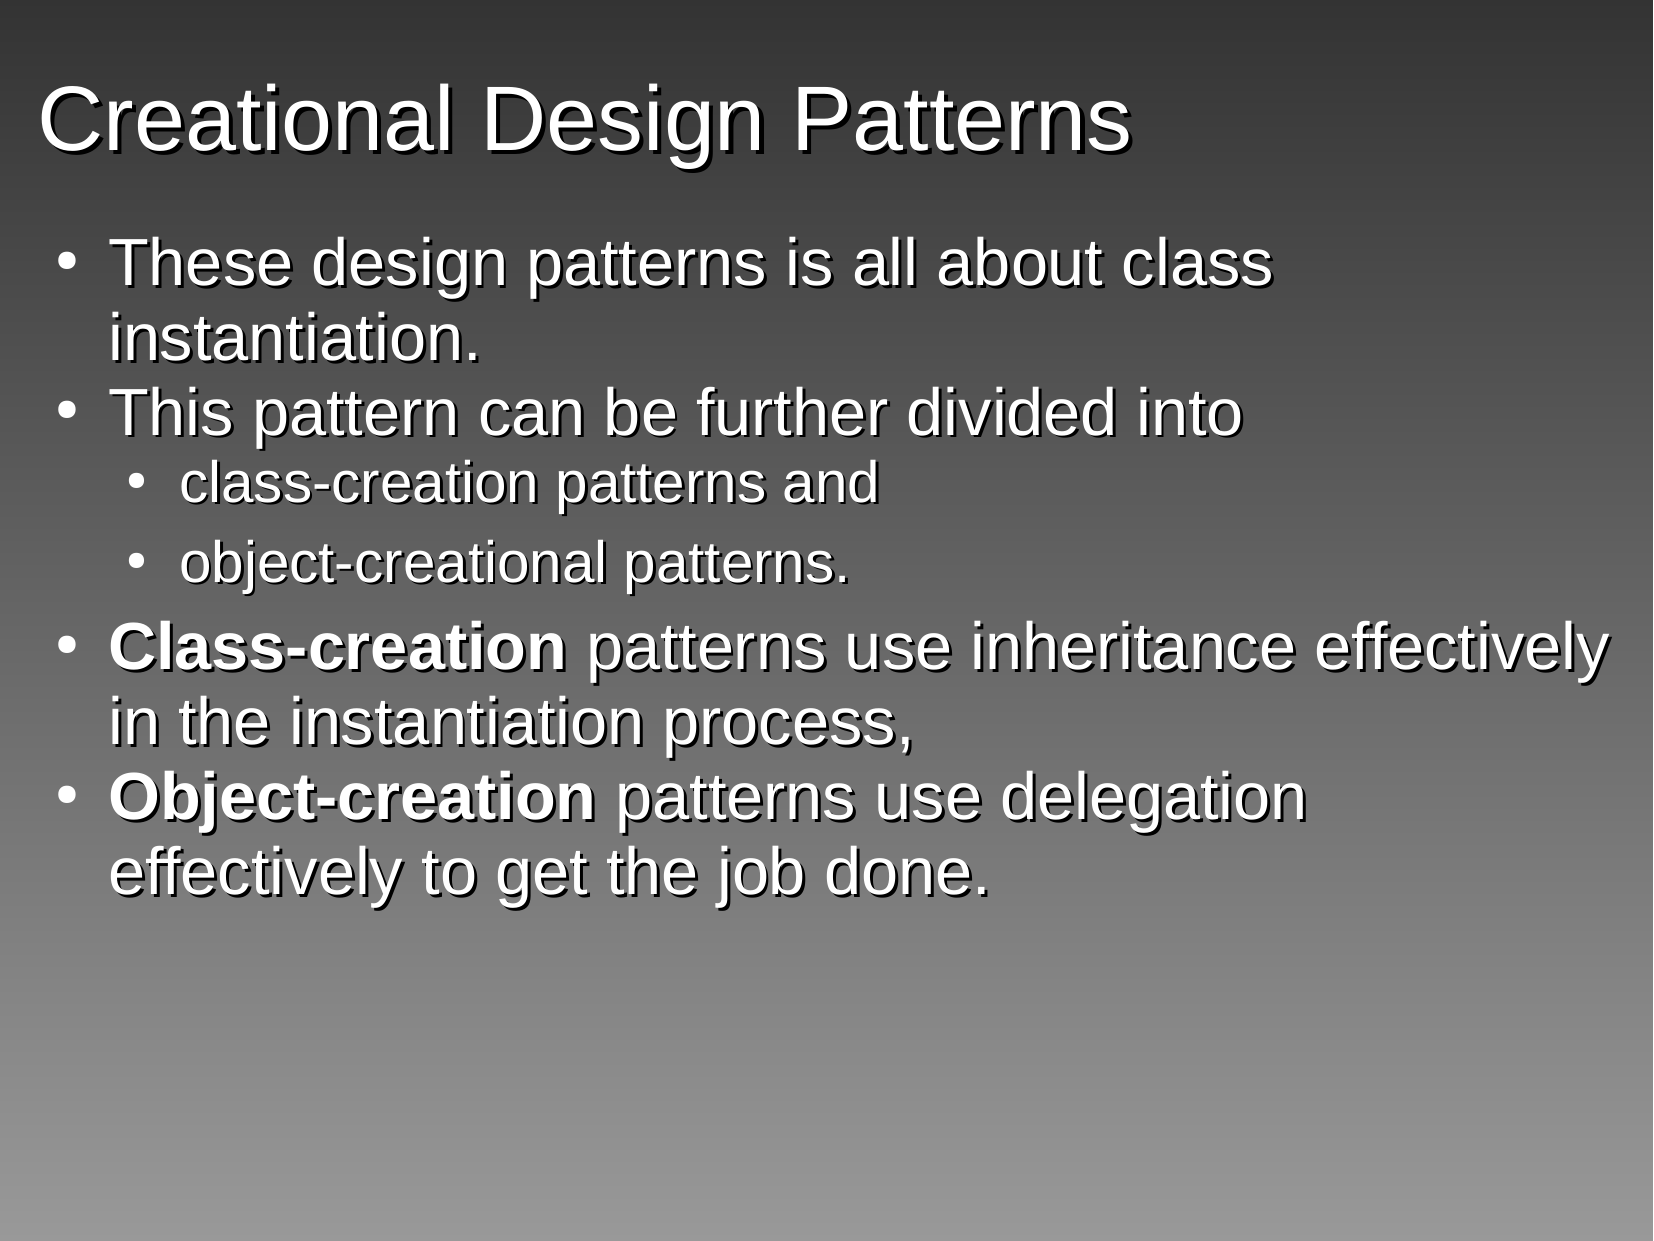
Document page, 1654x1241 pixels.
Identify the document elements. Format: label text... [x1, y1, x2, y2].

list These design patterns is all about class instantiation. This pattern can be further divided into class-creation patterns and object-creational patterns. Class-creation patterns use inheritance effectively in the instantiation process, Object-creation patterns use delegation effectively to get the job done. [37, 225, 1613, 1126]
title Creational Design Patterns [37, 56, 1613, 181]
